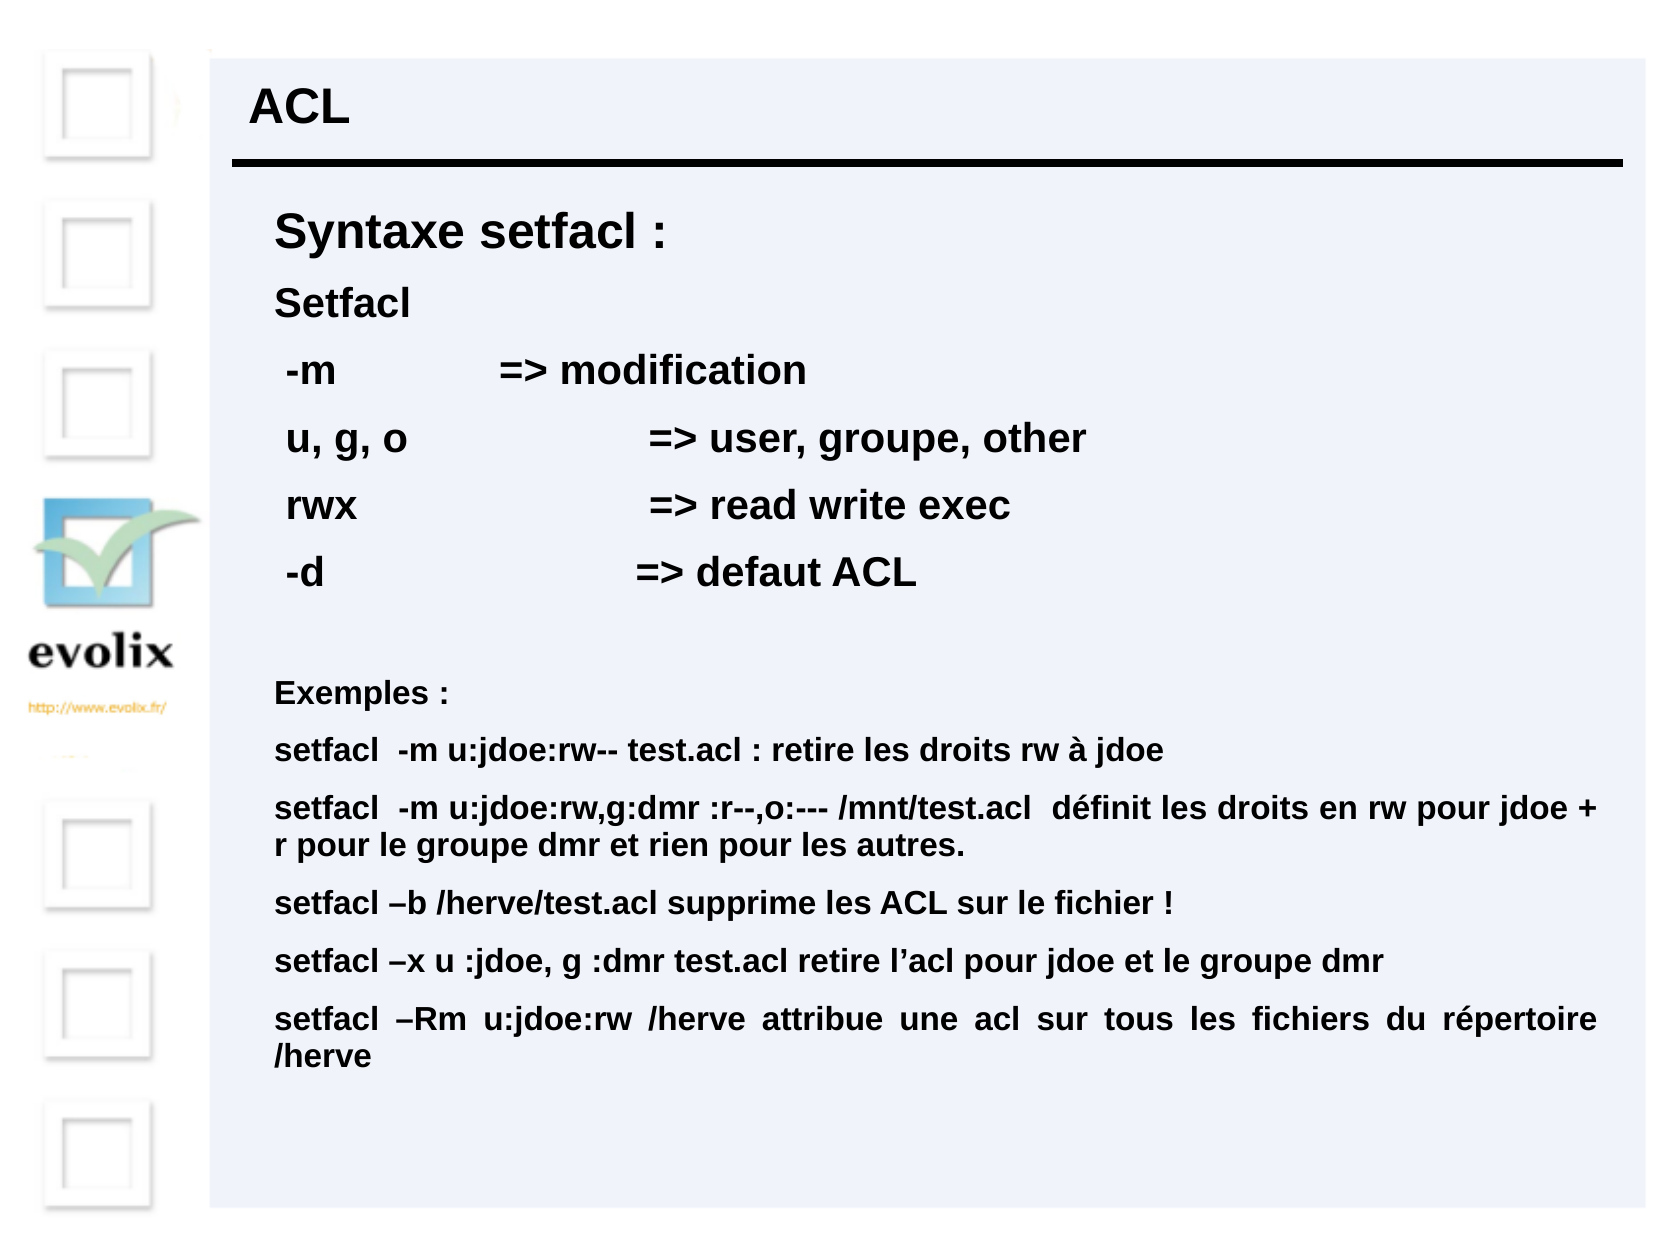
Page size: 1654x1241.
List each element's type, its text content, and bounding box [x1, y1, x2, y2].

text_box ACL [233, 71, 479, 142]
text_box Syntaxe setfacl : Setfacl -m => modification u, g, o => user, groupe, other rwx => read write exec -d => defaut ACL Exemples : setfacl -m u:jdoe:rw-- test.acl : retire les droits rw à jdoe setfacl -m u:jdoe:rw,g:dmr :r--,o:--- /mnt/test.acl définit les droits en rw pour jdoe + r pour le groupe dmr et rien pour les autres. setfacl –b /herve/test.acl supprime les ACL sur le fichier ! setfacl –x u :jdoe, g :dmr test.acl retire l’acl pour jdoe et le groupe dmr setfacl –Rm u:jdoe:rw /herve attribue une acl sur tous les fichiers du répertoire /herve [259, 196, 1615, 1082]
picture [0, 49, 1654, 1218]
